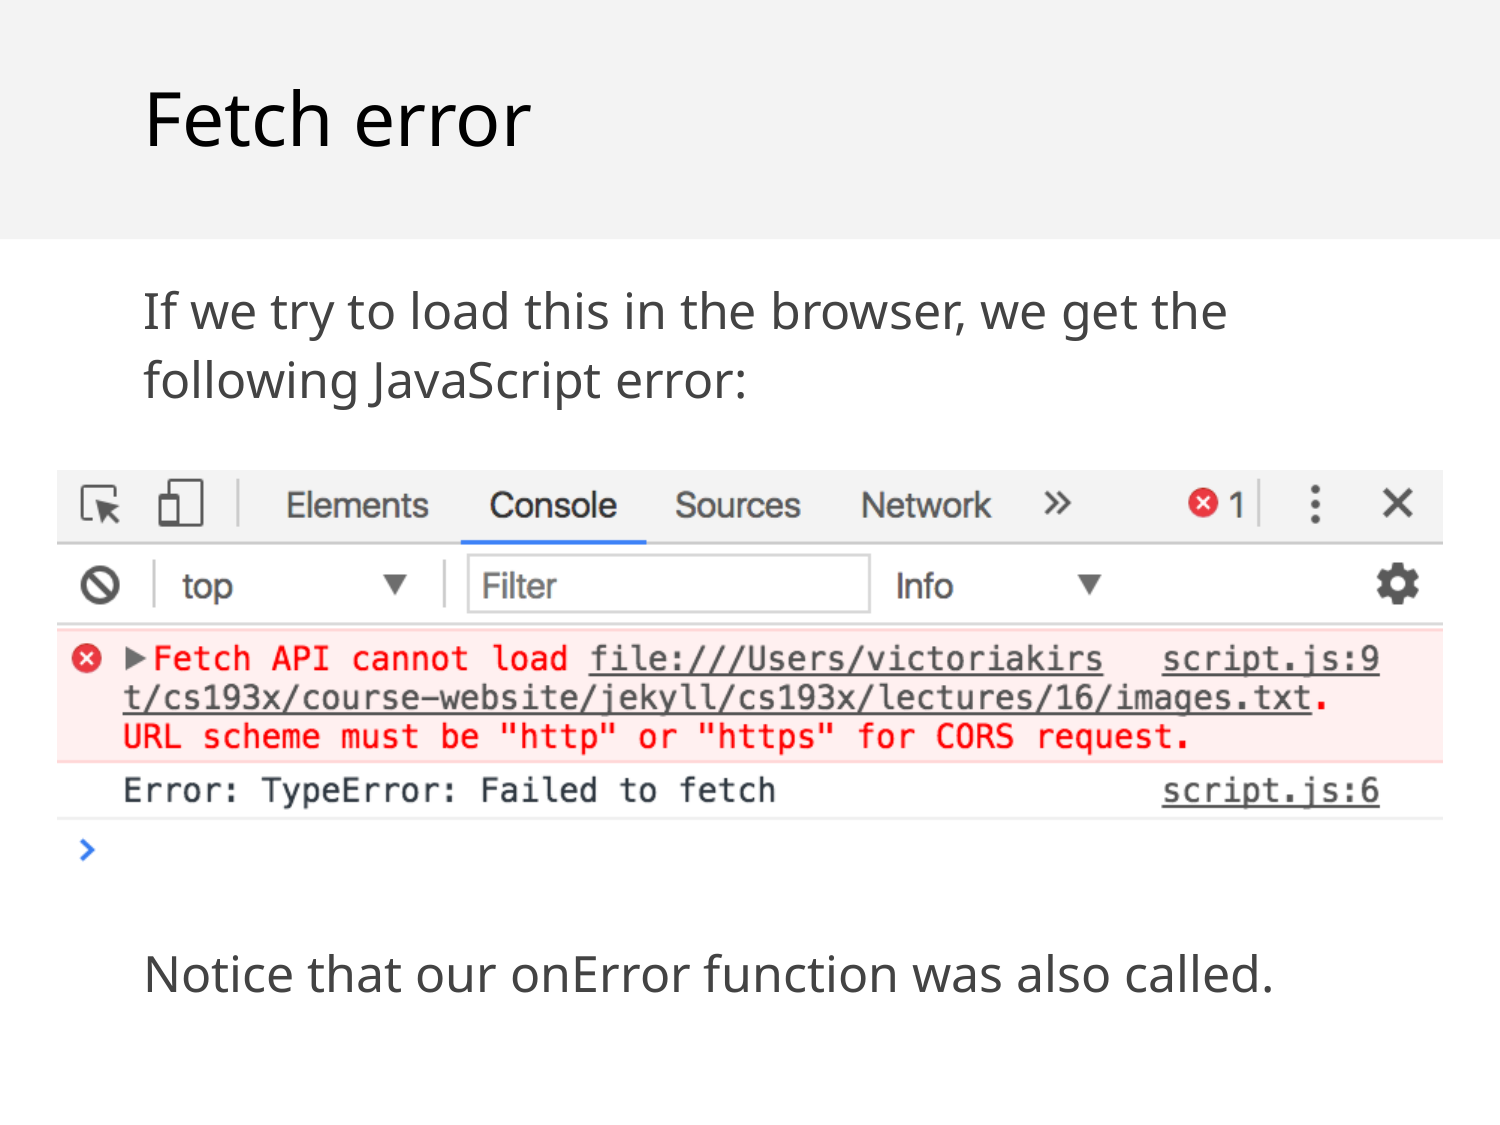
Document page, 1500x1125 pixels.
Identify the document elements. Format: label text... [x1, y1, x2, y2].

list Notice that our onError function was also called. [128, 918, 1372, 1123]
title Fetch error [128, 56, 1372, 183]
picture [57, 470, 1443, 898]
list If we try to load this in the browser, we get the following JavaScript error: [128, 255, 1372, 460]
